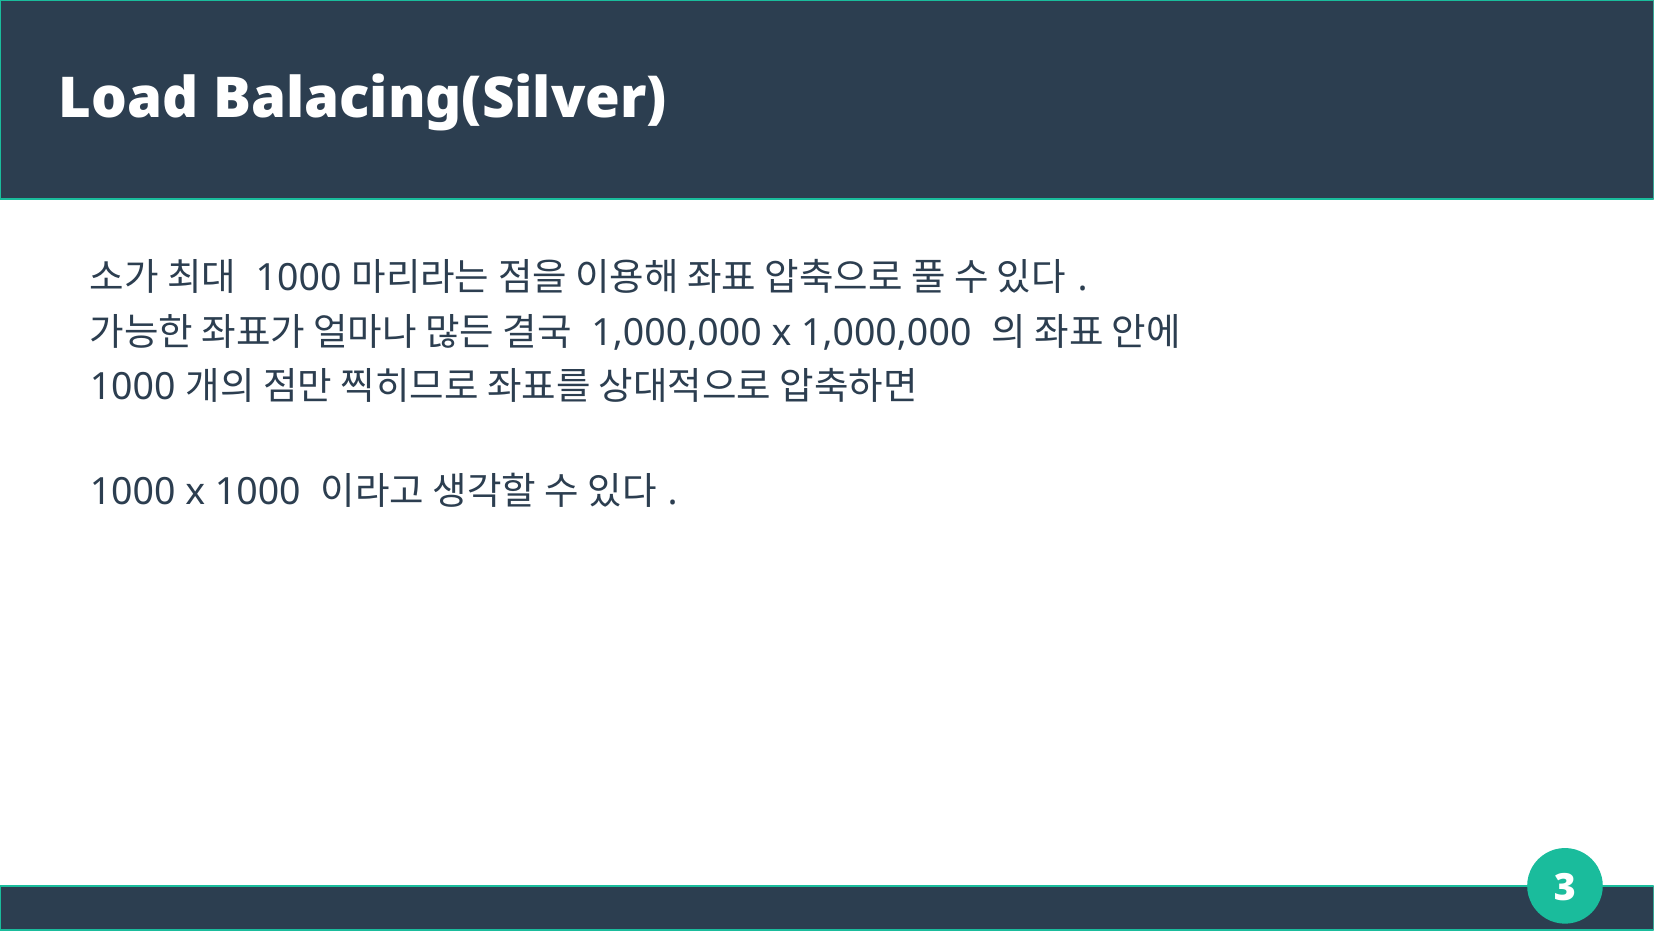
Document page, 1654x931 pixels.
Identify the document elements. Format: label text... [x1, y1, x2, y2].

title Load Balacing(Silver) [59, 37, 1595, 156]
text_box 소가 최대 1000마리라는 점을 이용해 좌표 압축으로 풀 수 있다. 가능한 좌표가 얼마나 많든 결국 1,000,000 x 1,000,000 의 좌표 안에 1000개의 점만 찍히므로 좌표를 상대적으로 압축하면 1000 x 1000 이라고 생각할 수 있다. [75, 239, 1313, 524]
